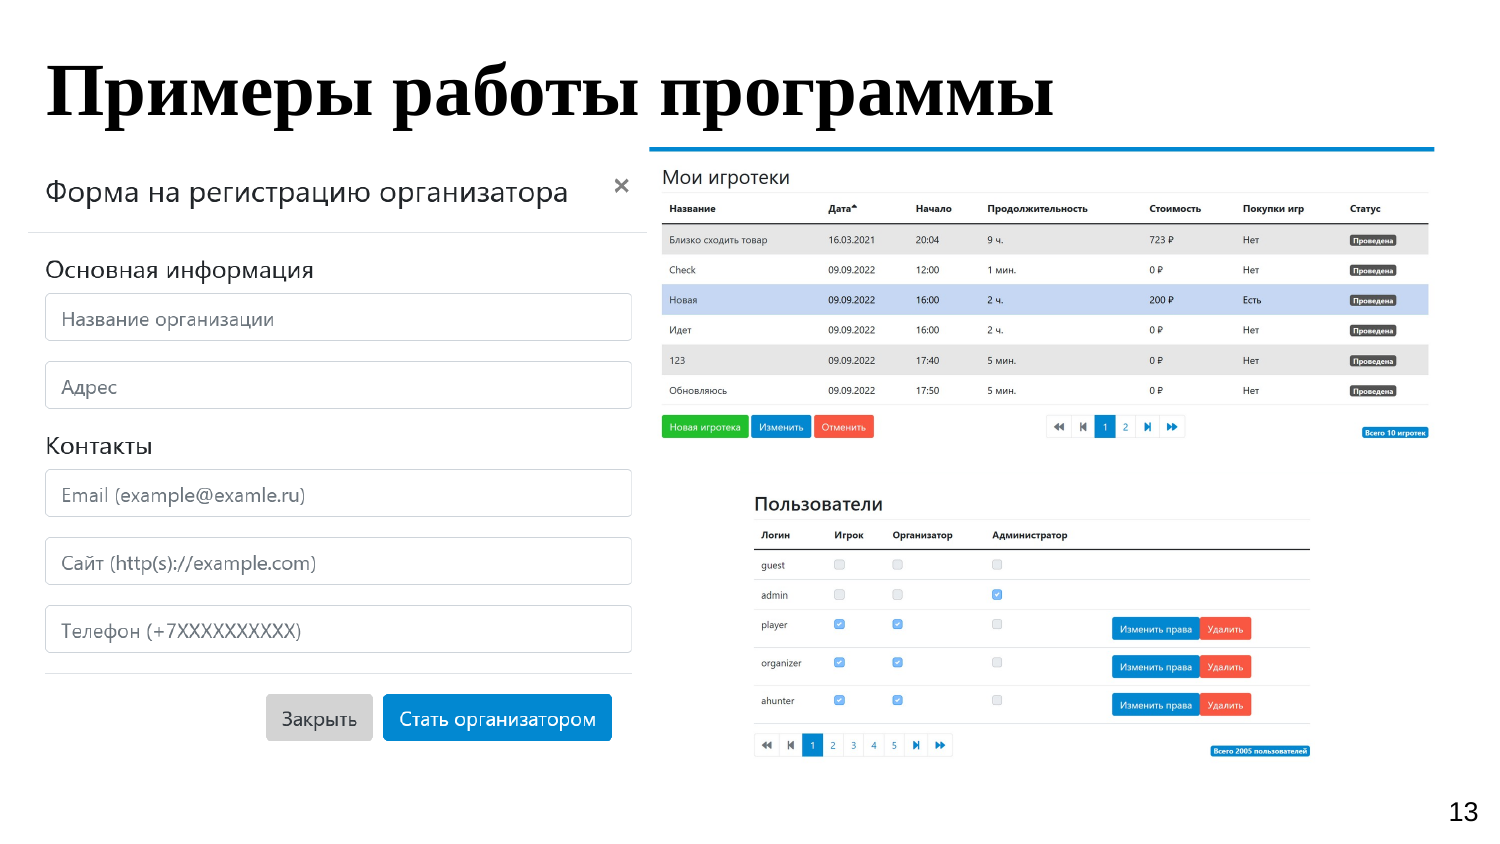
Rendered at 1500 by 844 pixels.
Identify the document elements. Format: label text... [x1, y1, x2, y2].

text_box Примеры работы программы [33, 36, 1448, 134]
picture [28, 147, 647, 774]
slide_number <number> [1403, 778, 1494, 844]
picture [738, 472, 1418, 764]
picture [649, 152, 1435, 449]
